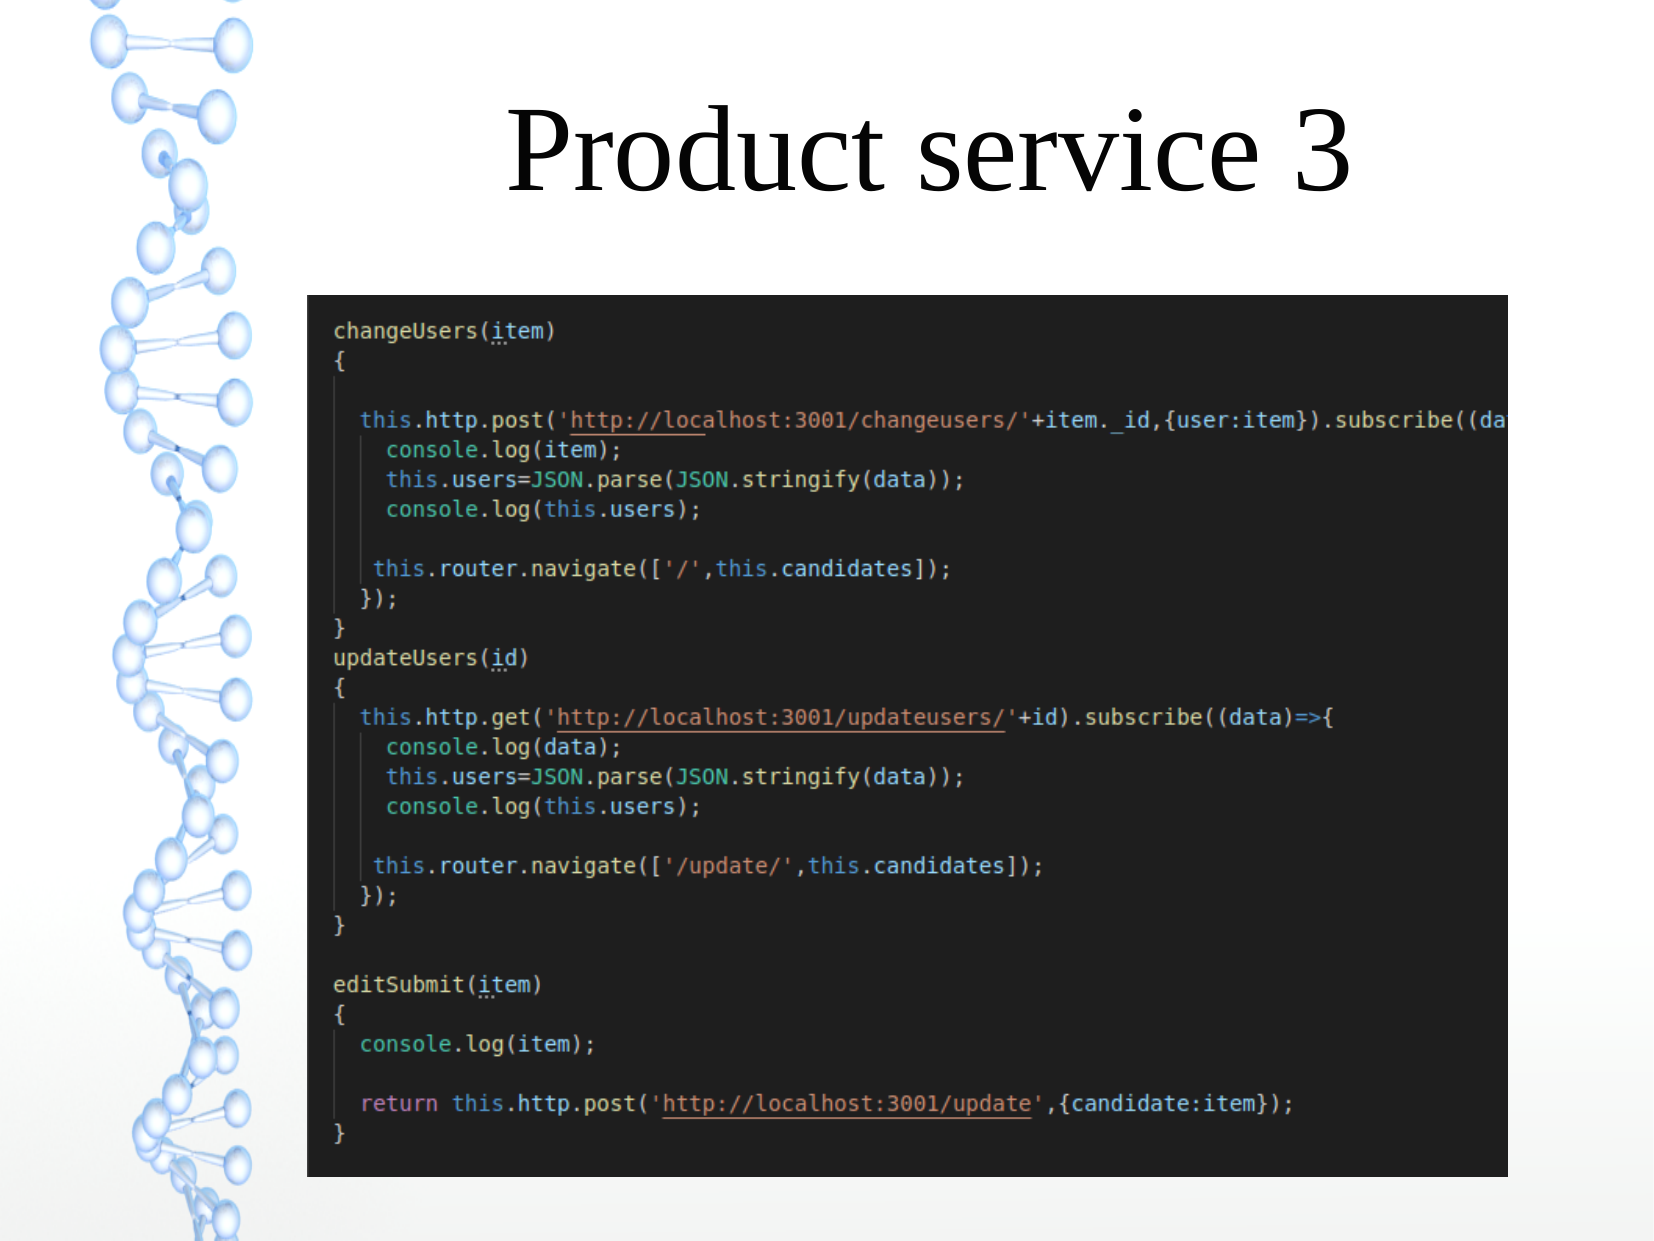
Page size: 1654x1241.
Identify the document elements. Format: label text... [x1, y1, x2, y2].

title Product service 3 [265, 47, 1595, 252]
picture [0, 0, 1654, 1241]
